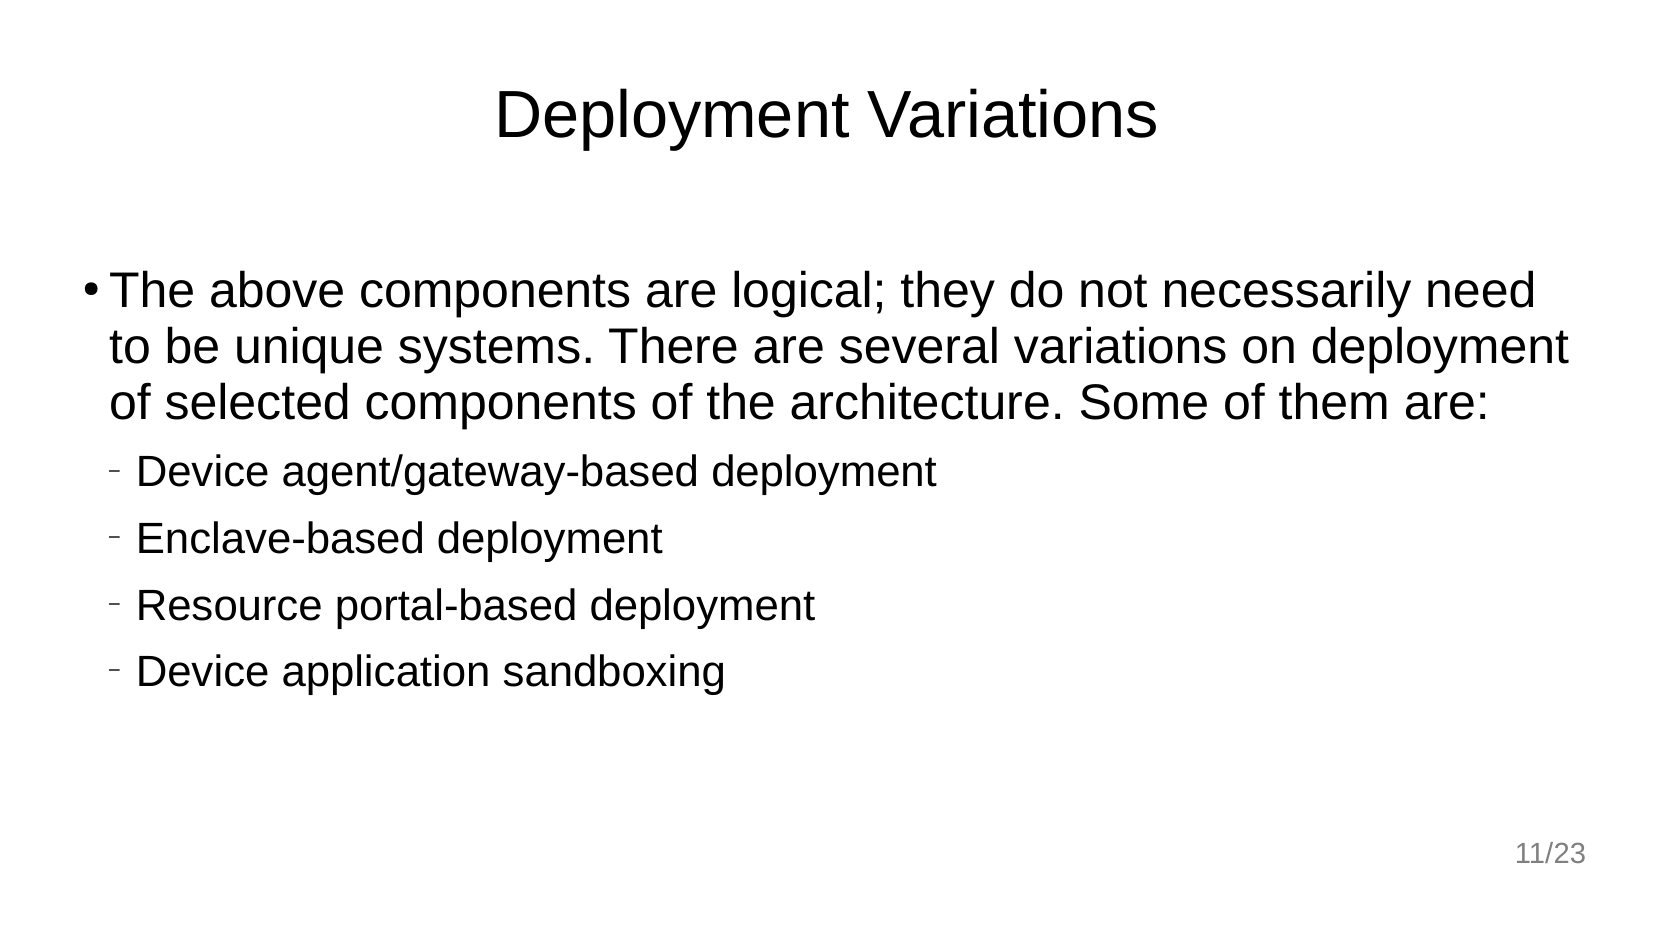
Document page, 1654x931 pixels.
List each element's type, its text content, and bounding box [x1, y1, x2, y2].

text_box <number>/23 [1500, 829, 1651, 931]
title Deployment Variations [82, 12, 1571, 218]
list The above components are logical; they do not necessarily need to be unique systems. There are several variations on deployment of selected components of the architecture. Some of them are: Device agent/gateway-based deployment Enclave-based deployment Resource portal-based deployment Device application sandboxing [82, 262, 1571, 758]
